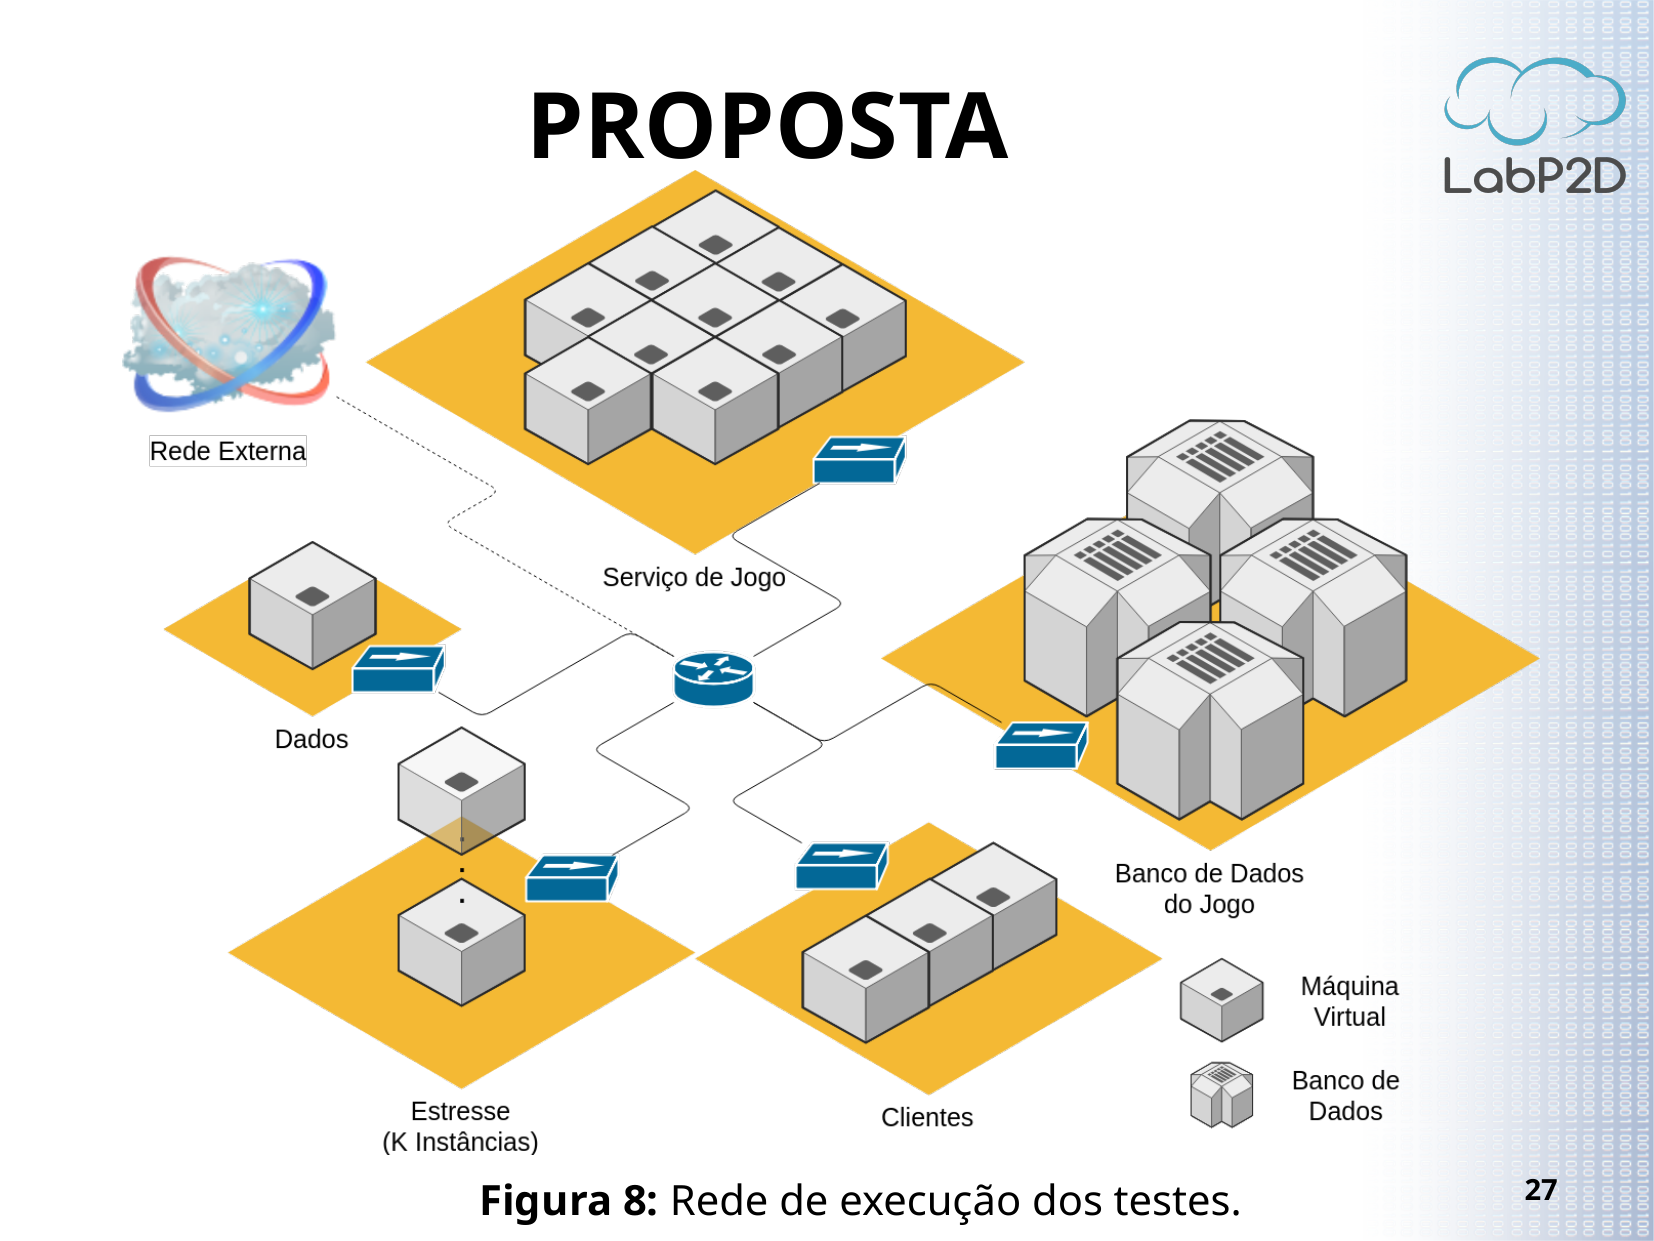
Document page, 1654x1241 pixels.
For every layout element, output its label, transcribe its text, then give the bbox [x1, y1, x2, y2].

text_box Figura 8: Rede de execução dos testes. [464, 1163, 1189, 1241]
title PROPOSTA [82, 19, 1453, 227]
picture [122, 1, 1654, 1240]
